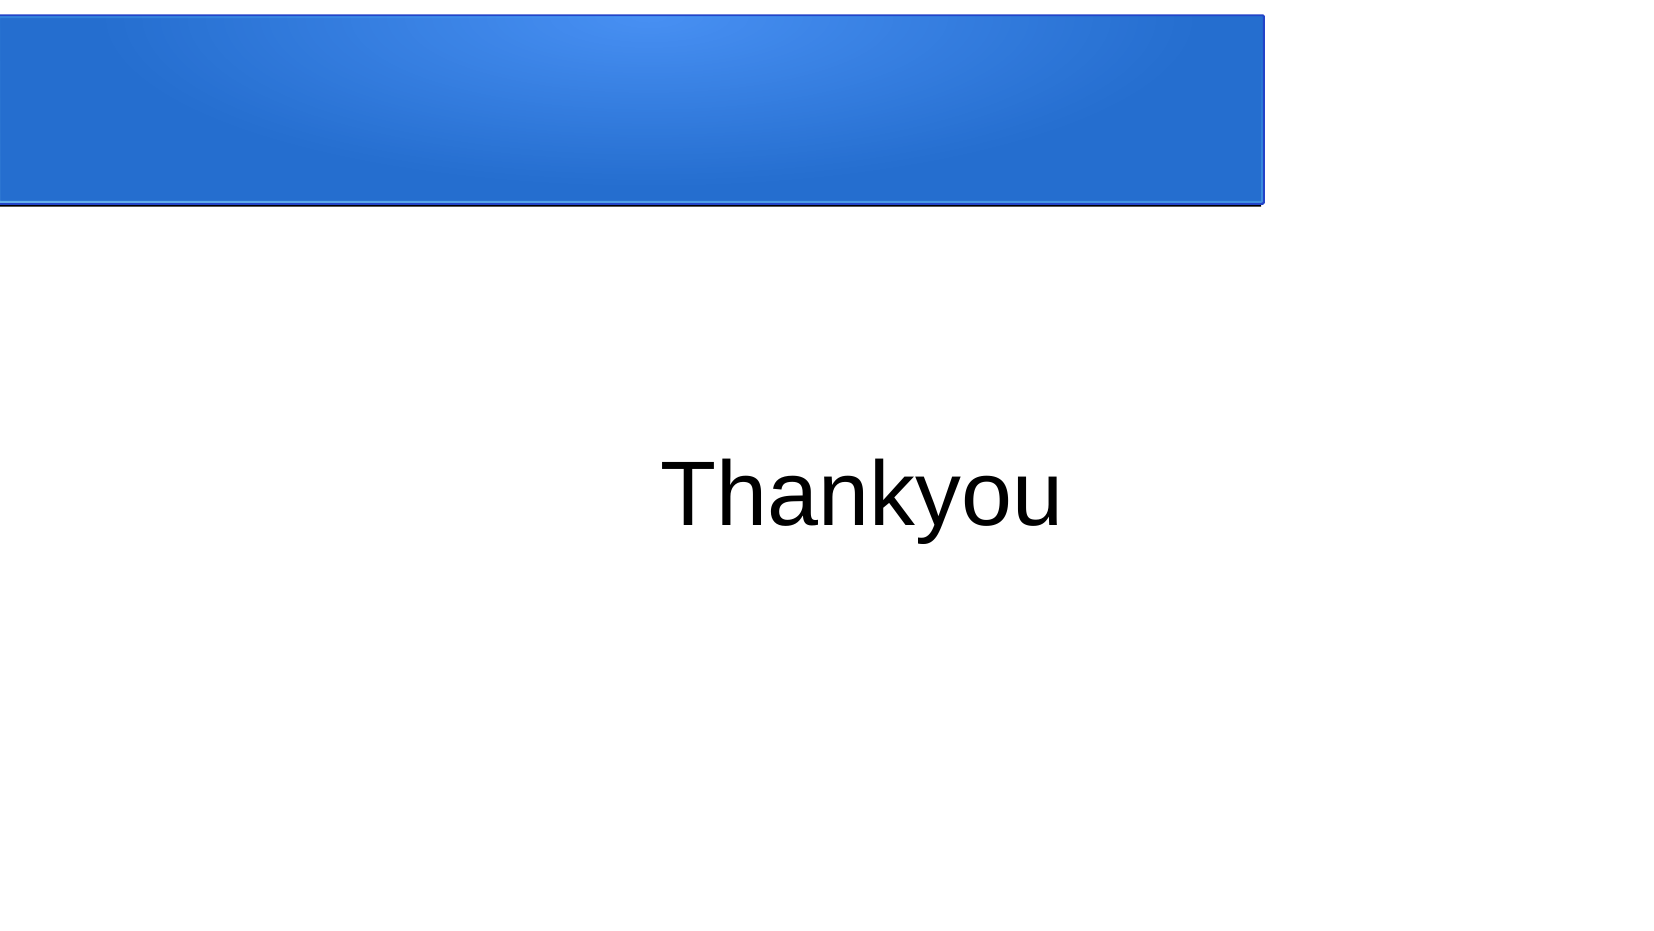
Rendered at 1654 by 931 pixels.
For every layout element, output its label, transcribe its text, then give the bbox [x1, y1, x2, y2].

list Thankyou [82, 224, 1571, 764]
